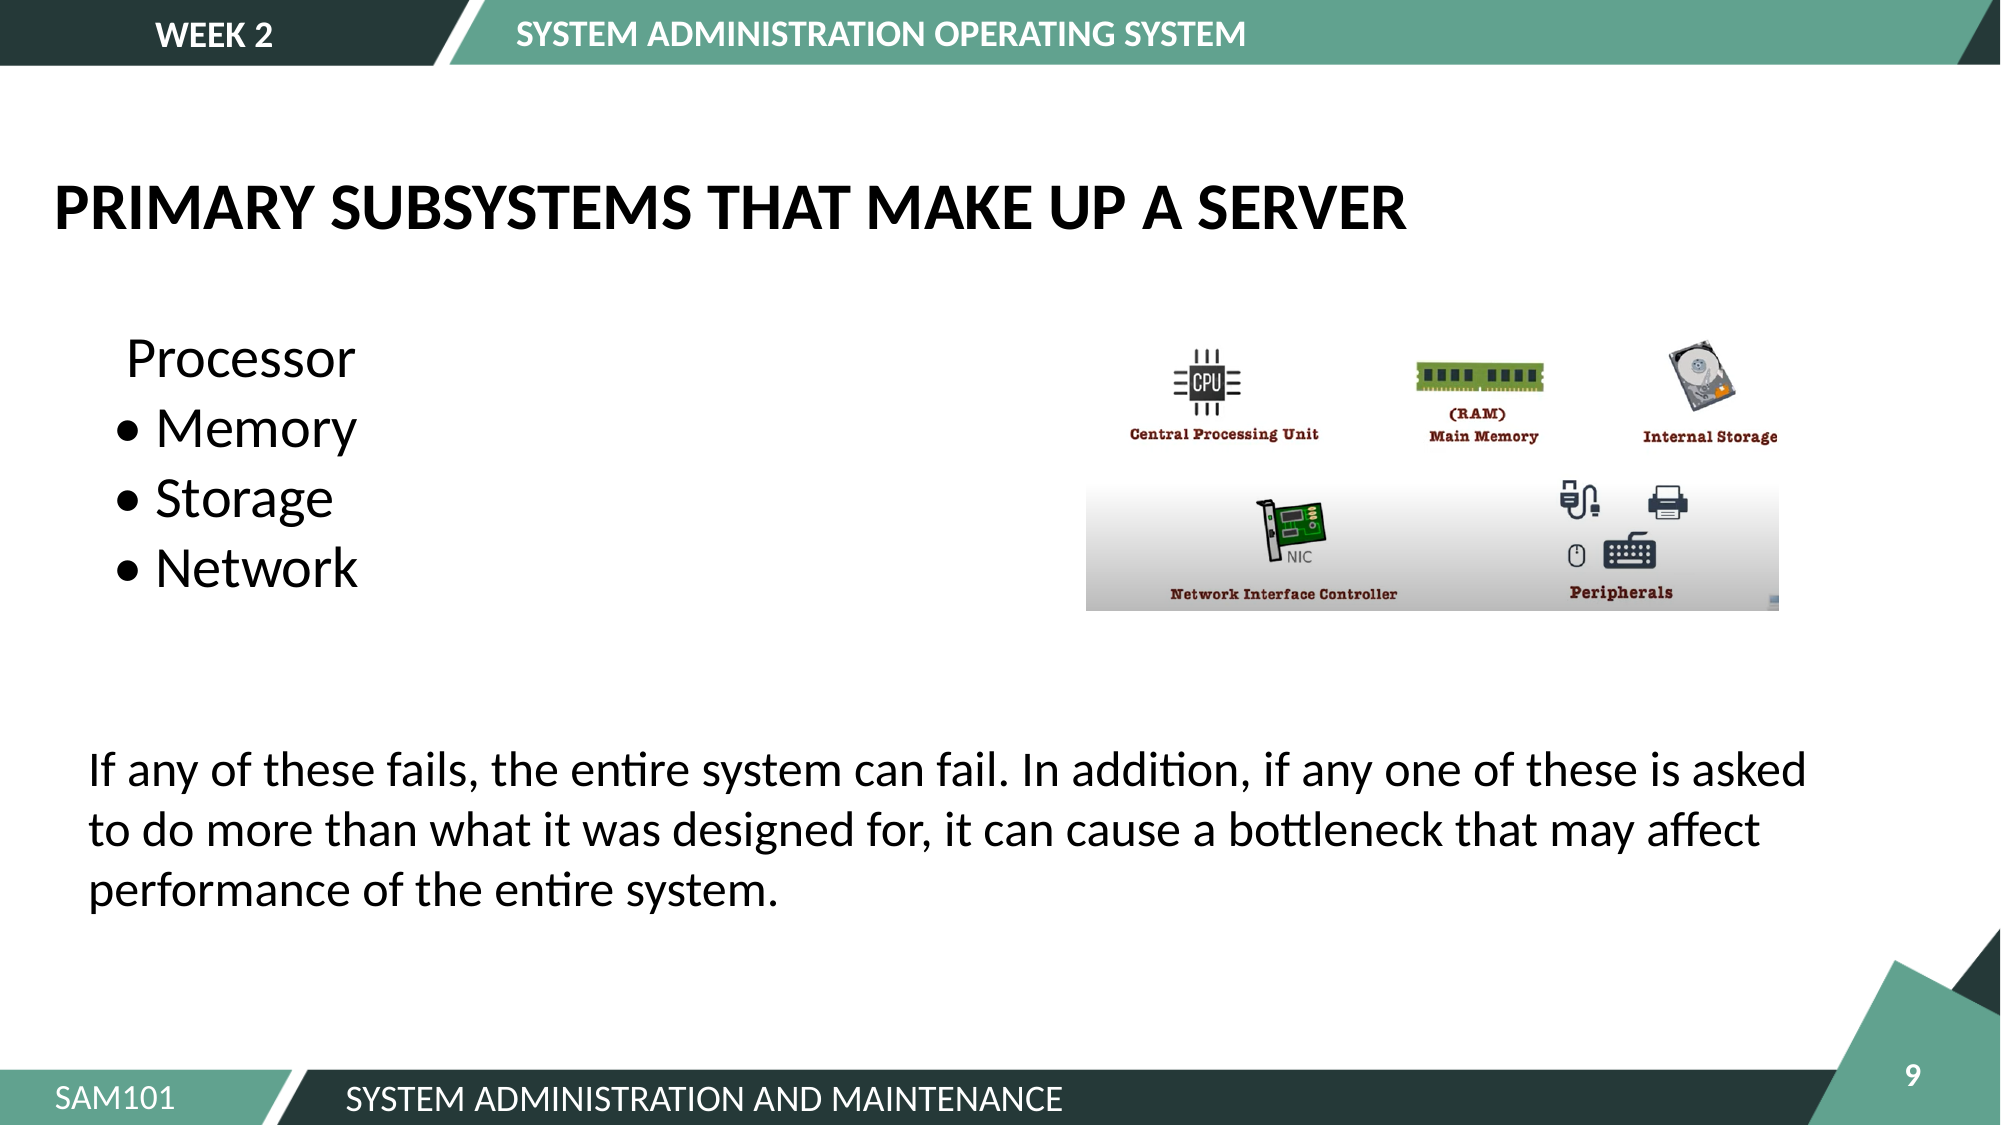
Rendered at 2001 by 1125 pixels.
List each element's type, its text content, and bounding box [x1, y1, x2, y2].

text_box SAM101 [39, 1066, 233, 1125]
text_box SYSTEM ADMINISTRATION AND MAINTENANCE [330, 1066, 1332, 1125]
text_box PRIMARY SUBSYSTEMS THAT MAKE UP A SERVER [39, 147, 1679, 258]
text_box WEEK 2 [98, 2, 331, 63]
text_box SYSTEM ADMINISTRATION OPERATING SYSTEM [501, 1, 1937, 62]
text_box If any of these fails, the entire system can fail. In addition, if any one of these is asked to do more than what it was designed for, it can cause a bottleneck that may affect performance of the entire system. [73, 721, 1840, 932]
slide_number <number> [1486, 1042, 1937, 1103]
text_box Processor • Memory • Storage • Network [98, 303, 591, 614]
picture [0, 0, 2001, 1125]
